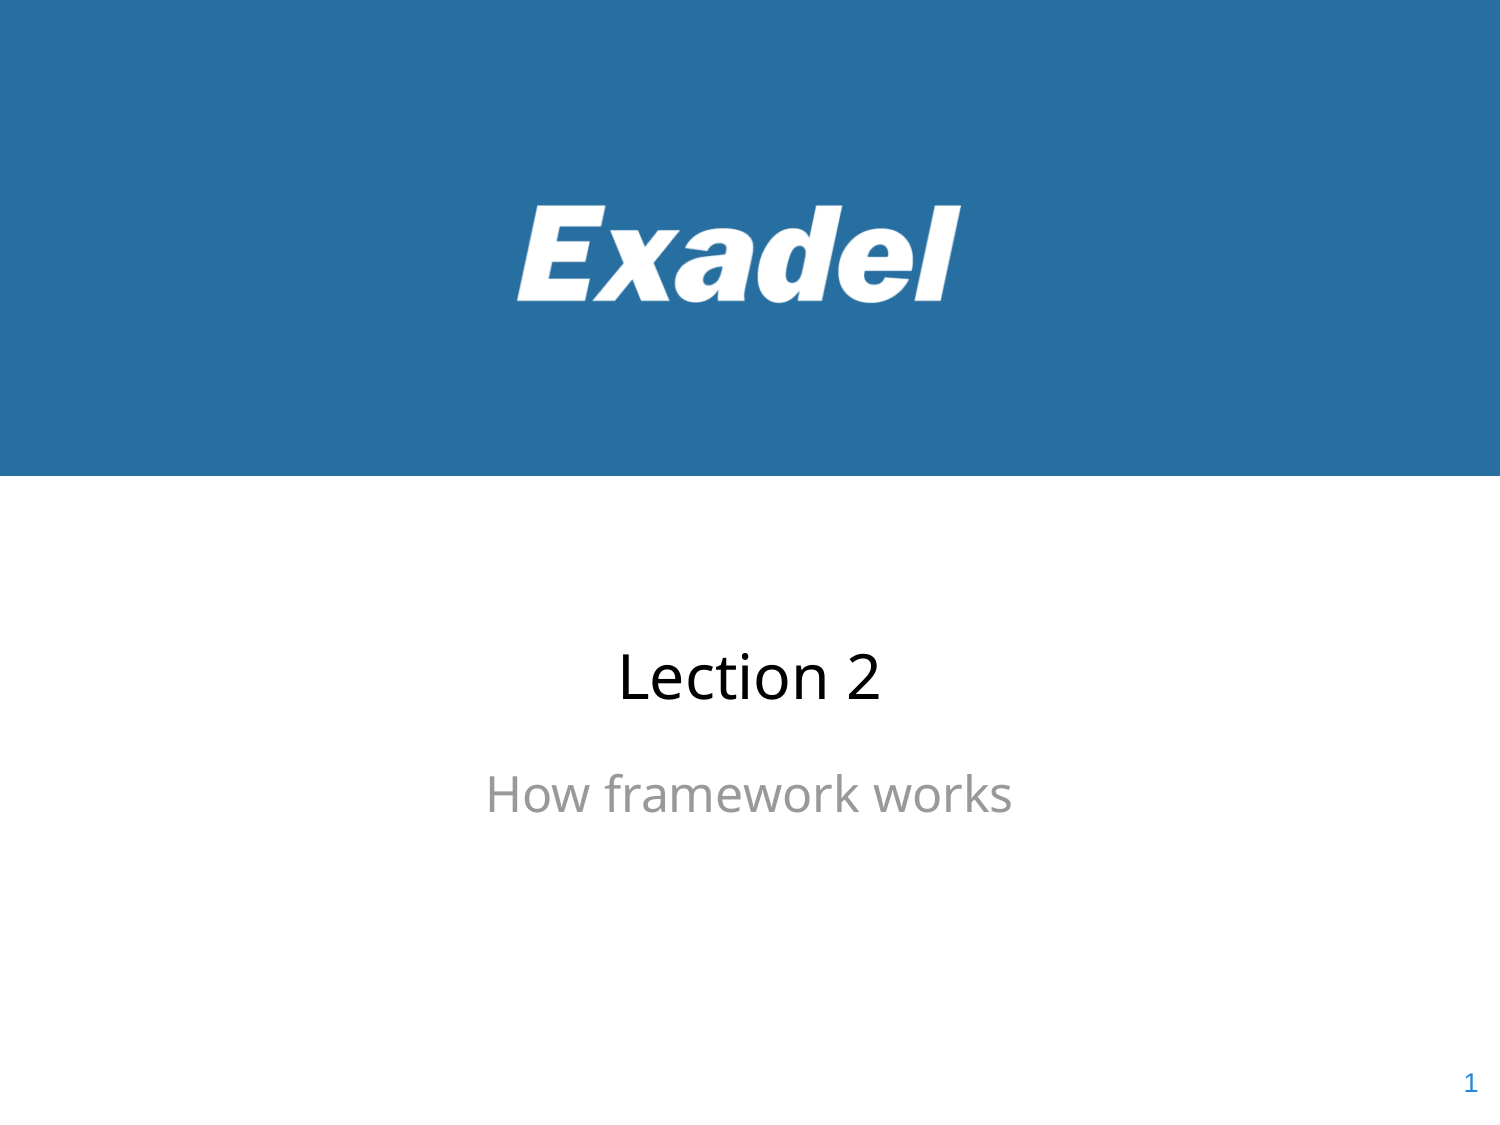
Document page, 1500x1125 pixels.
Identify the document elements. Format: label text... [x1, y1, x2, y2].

picture [364, 136, 1136, 371]
title Lection 2 [112, 612, 1388, 728]
subtitle How framework works [112, 747, 1388, 917]
slide_number <number> [1403, 1038, 1494, 1125]
